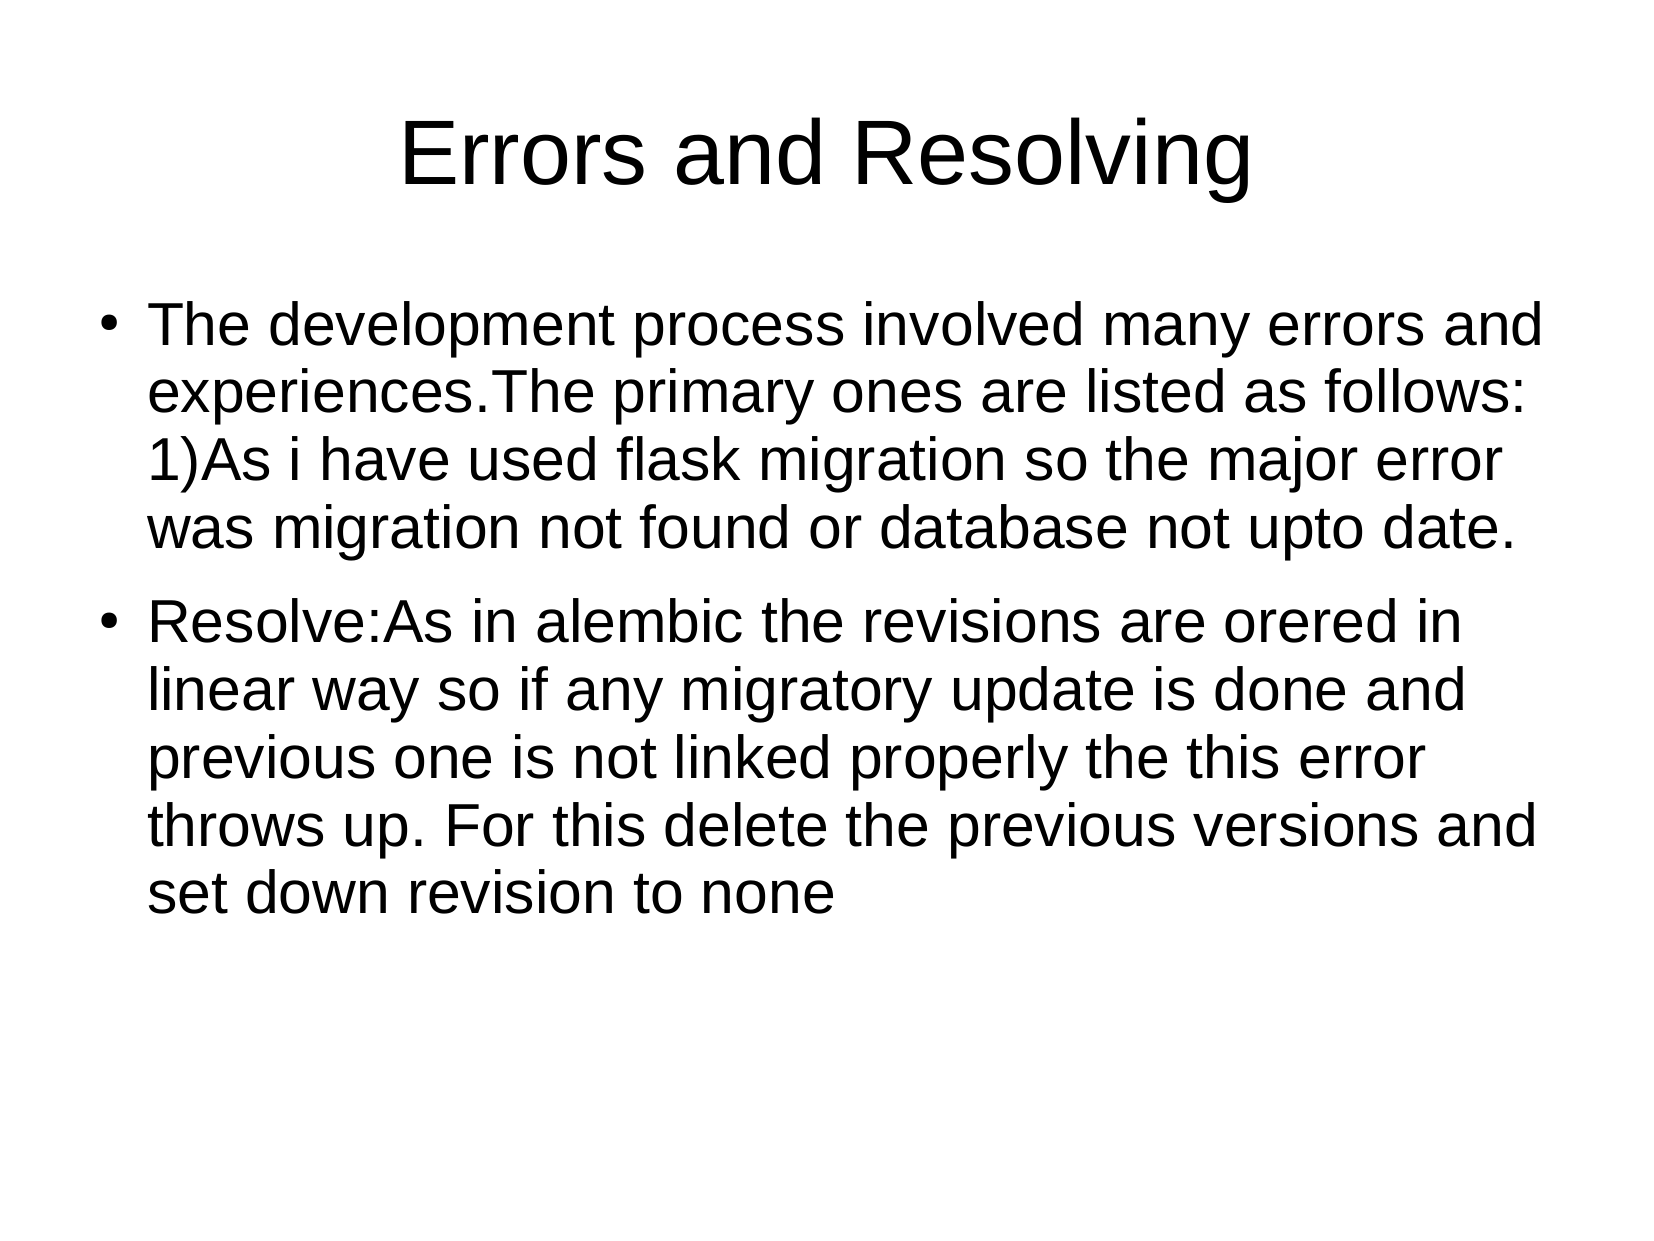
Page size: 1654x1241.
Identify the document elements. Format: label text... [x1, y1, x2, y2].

list The development process involved many errors and experiences.The primary ones are listed as follows: 1)As i have used flask migration so the major error was migration not found or database not upto date. Resolve:As in alembic the revisions are orered in linear way so if any migratory update is done and previous one is not linked properly the this error throws up. For this delete the previous versions and set down revision to none [82, 290, 1571, 1010]
title Errors and Resolving [82, 49, 1571, 257]
